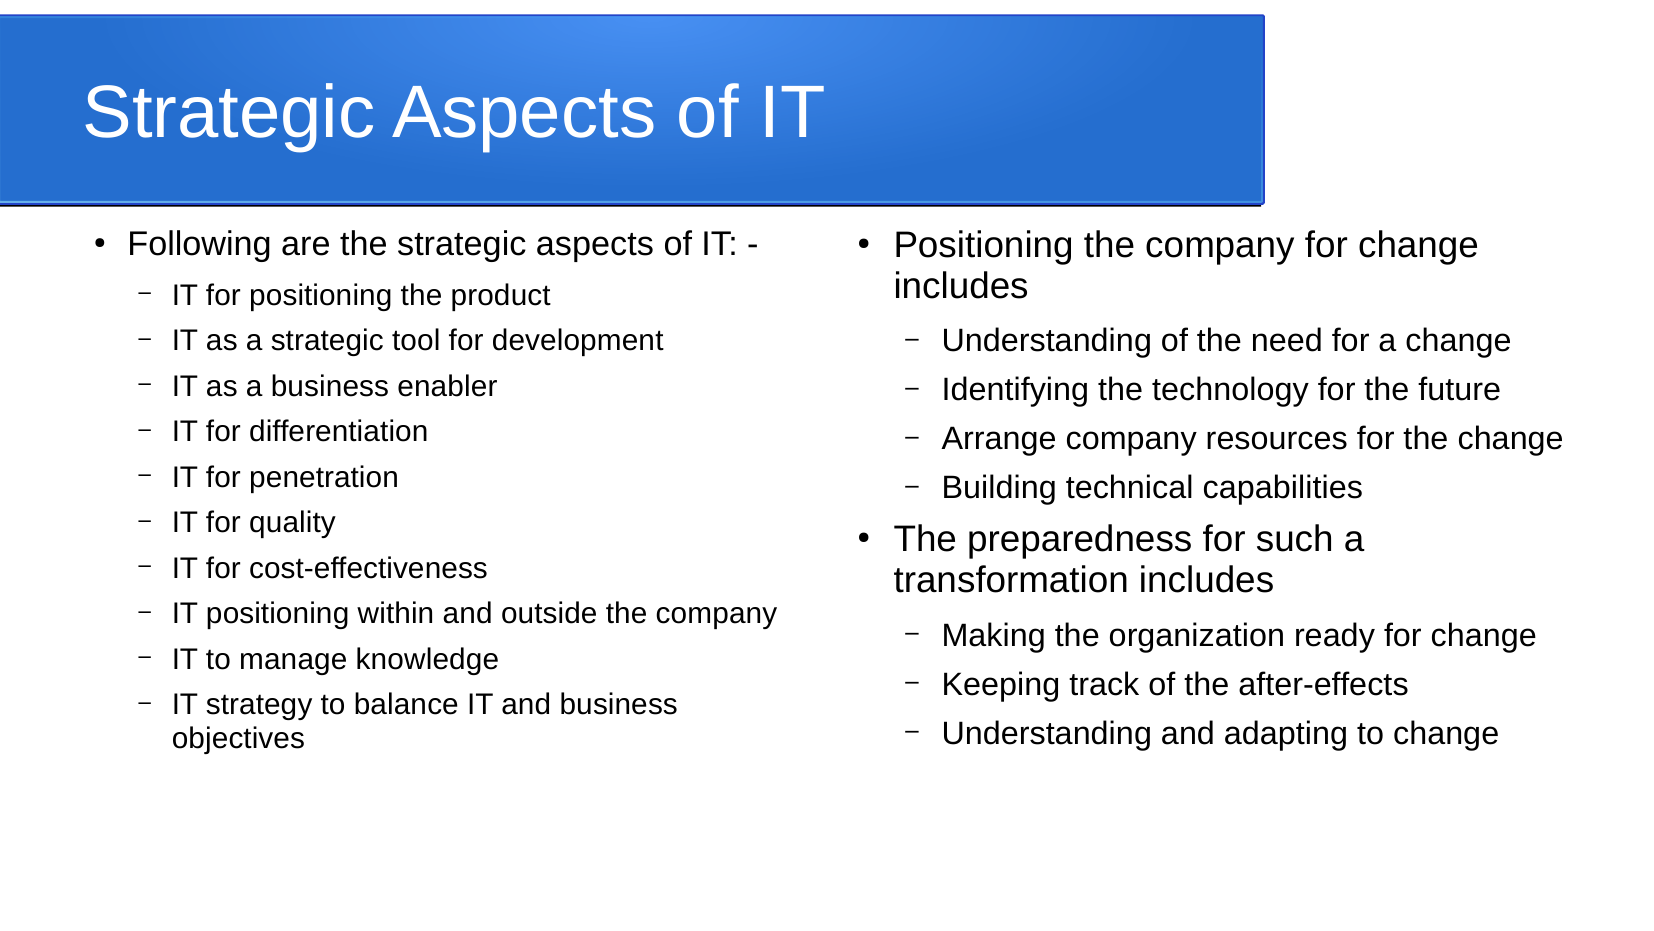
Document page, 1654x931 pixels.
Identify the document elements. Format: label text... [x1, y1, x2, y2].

list Positioning the company for change includes Understanding of the need for a change Identifying the technology for the future Arrange company resources for the change Building technical capabilities The preparedness for such a transformation includes Making the organization ready for change Keeping track of the after-effects Understanding and adapting to change [845, 224, 1572, 764]
list Following are the strategic aspects of IT: - IT for positioning the product IT as a strategic tool for development IT as a business enabler IT for differentiation IT for penetration IT for quality IT for cost-effectiveness IT positioning within and outside the company IT to manage knowledge IT strategy to balance IT and business objectives [82, 224, 809, 764]
title Strategic Aspects of IT [82, 35, 1235, 189]
